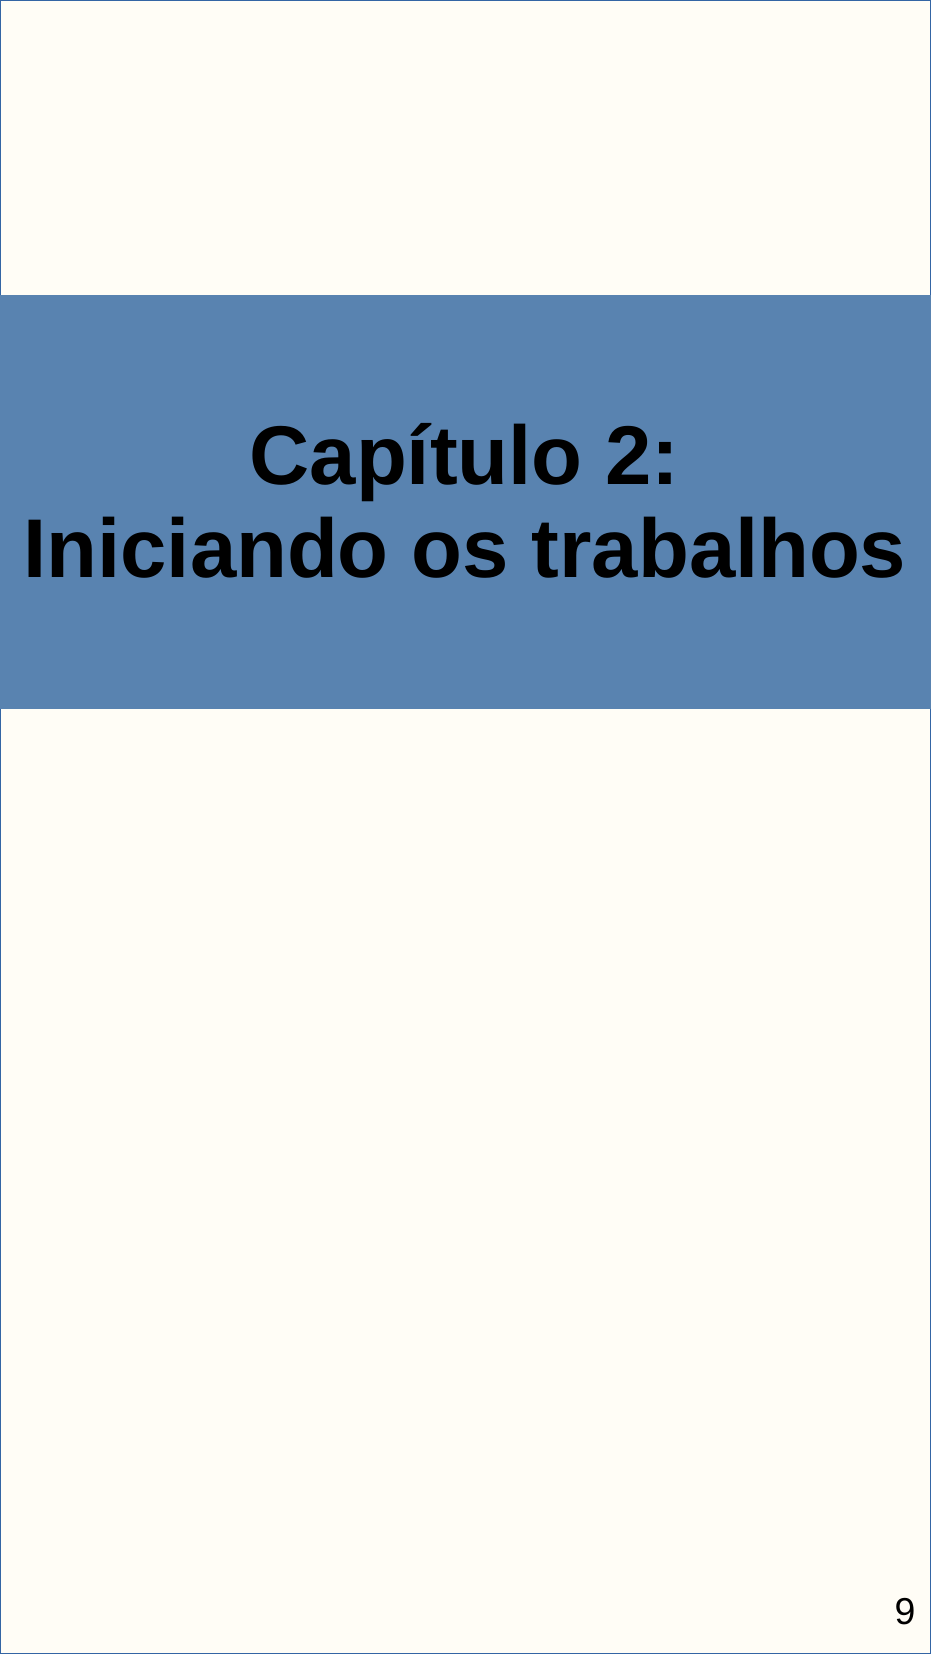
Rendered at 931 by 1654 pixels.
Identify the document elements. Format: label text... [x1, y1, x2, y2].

text_box Capítulo 2: Iniciando os trabalhos [0, 295, 931, 709]
text_box [0, 0, 931, 295]
text_box <número> [729, 1583, 931, 1654]
text_box [0, 709, 931, 1654]
